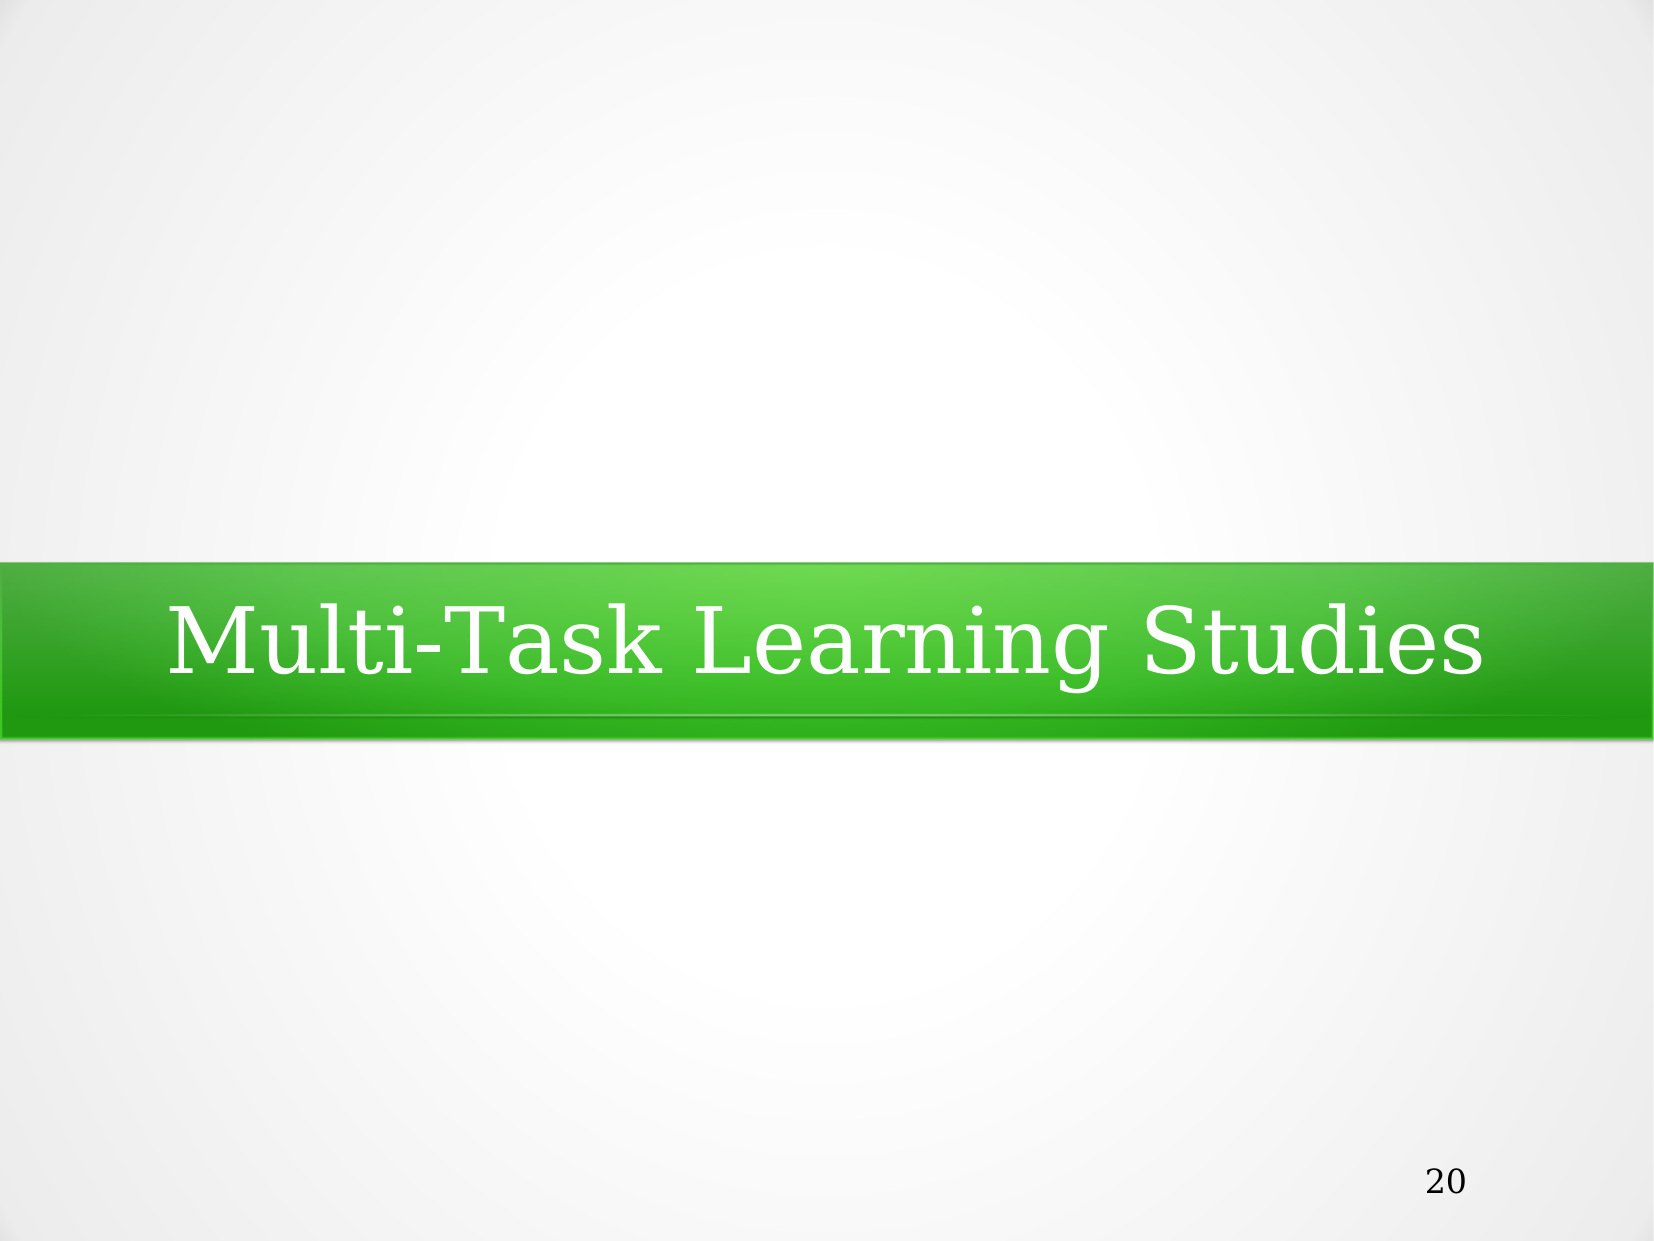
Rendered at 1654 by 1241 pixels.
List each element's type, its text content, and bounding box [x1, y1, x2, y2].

picture [0, 0, 1654, 1241]
title Multi-Task Learning Studies [82, 578, 1571, 715]
